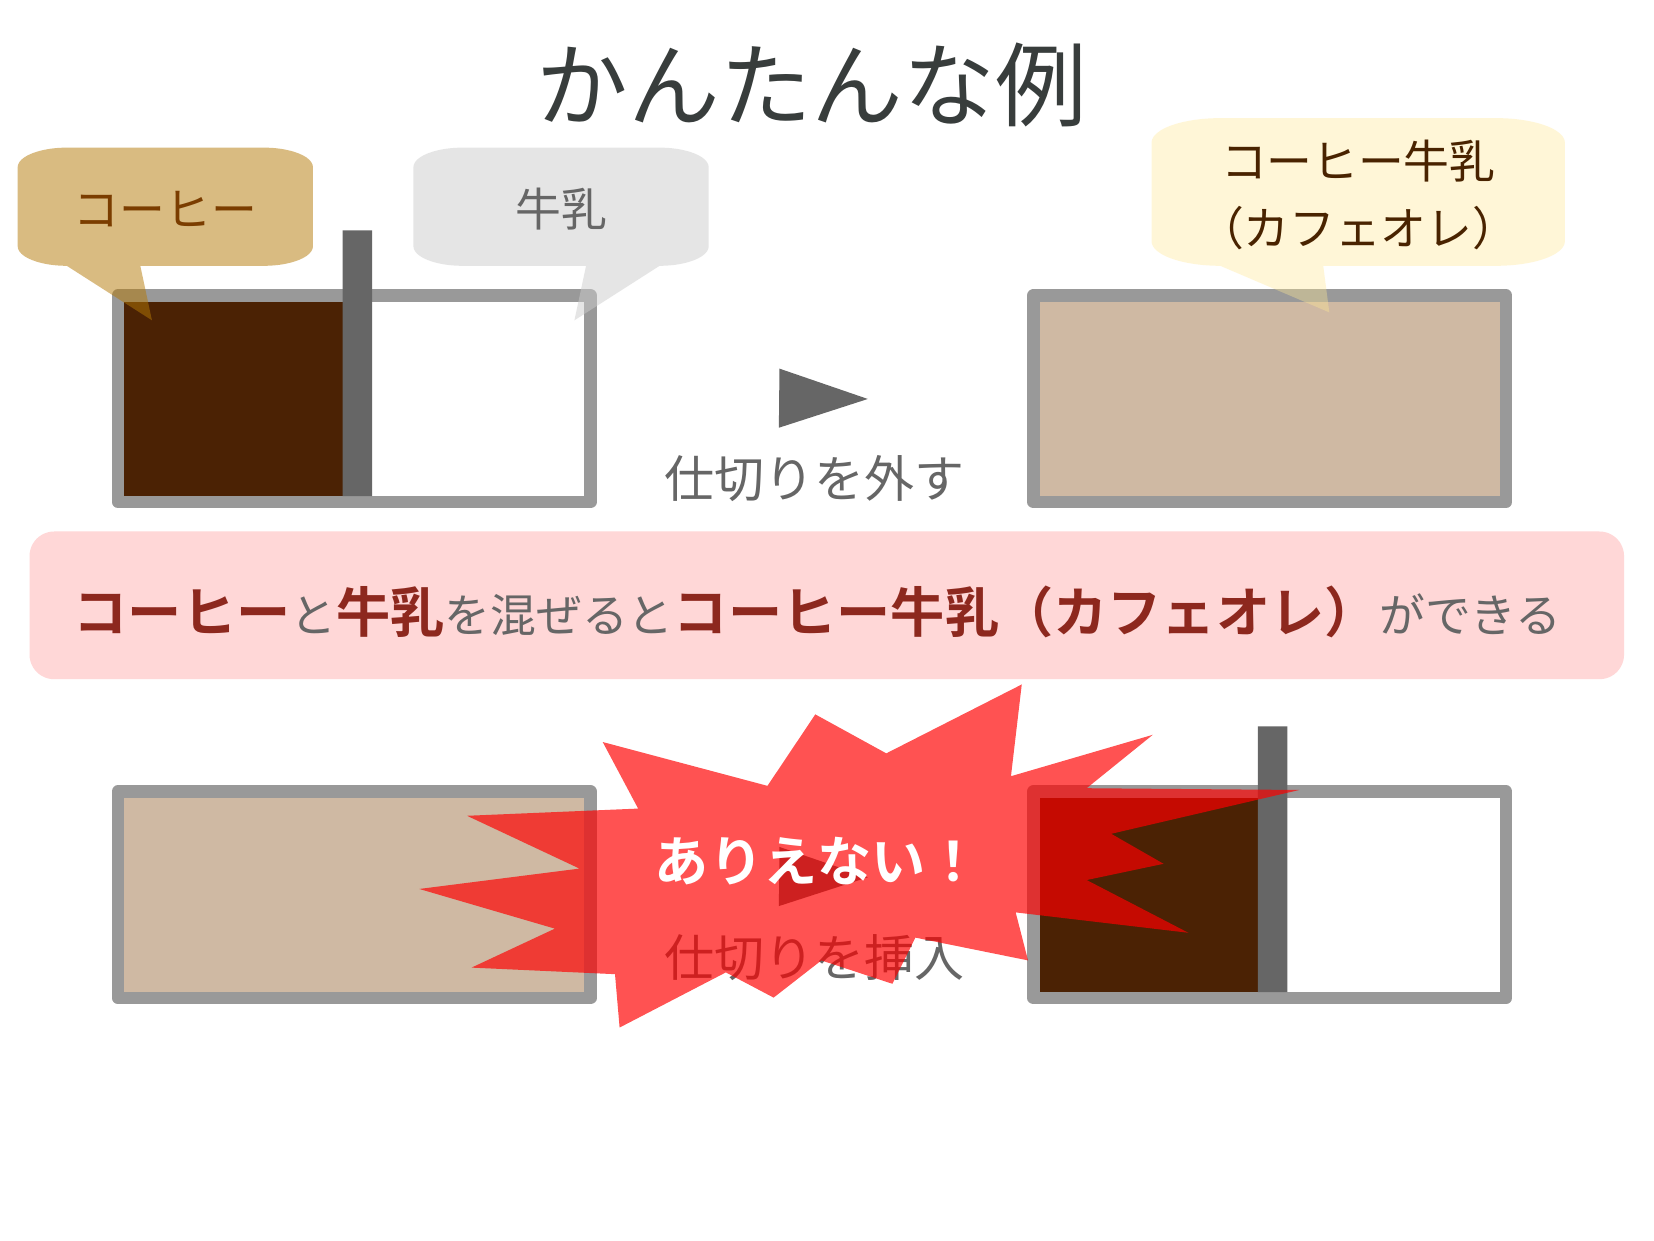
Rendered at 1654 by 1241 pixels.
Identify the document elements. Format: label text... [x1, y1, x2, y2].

text_box 仕切りを挿入 [677, 938, 1004, 999]
text_box [1040, 302, 1500, 496]
text_box 仕切りを外す [649, 432, 1004, 520]
text_box [29, 531, 1625, 680]
text_box [124, 230, 584, 497]
text_box コーヒー [17, 147, 313, 321]
text_box [1257, 726, 1288, 789]
text_box [778, 368, 868, 428]
text_box コーヒー牛乳 （カフェオレ） [1151, 118, 1565, 313]
text_box コーヒーと牛乳を混ぜるとコーヒー牛乳（カフェオレ）ができる [59, 562, 1595, 656]
text_box ありえない！ [419, 684, 1300, 1028]
text_box [124, 798, 584, 992]
text_box 牛乳 [413, 147, 709, 321]
text_box [1040, 793, 1500, 993]
title かんたんな例 [29, 5, 1595, 154]
